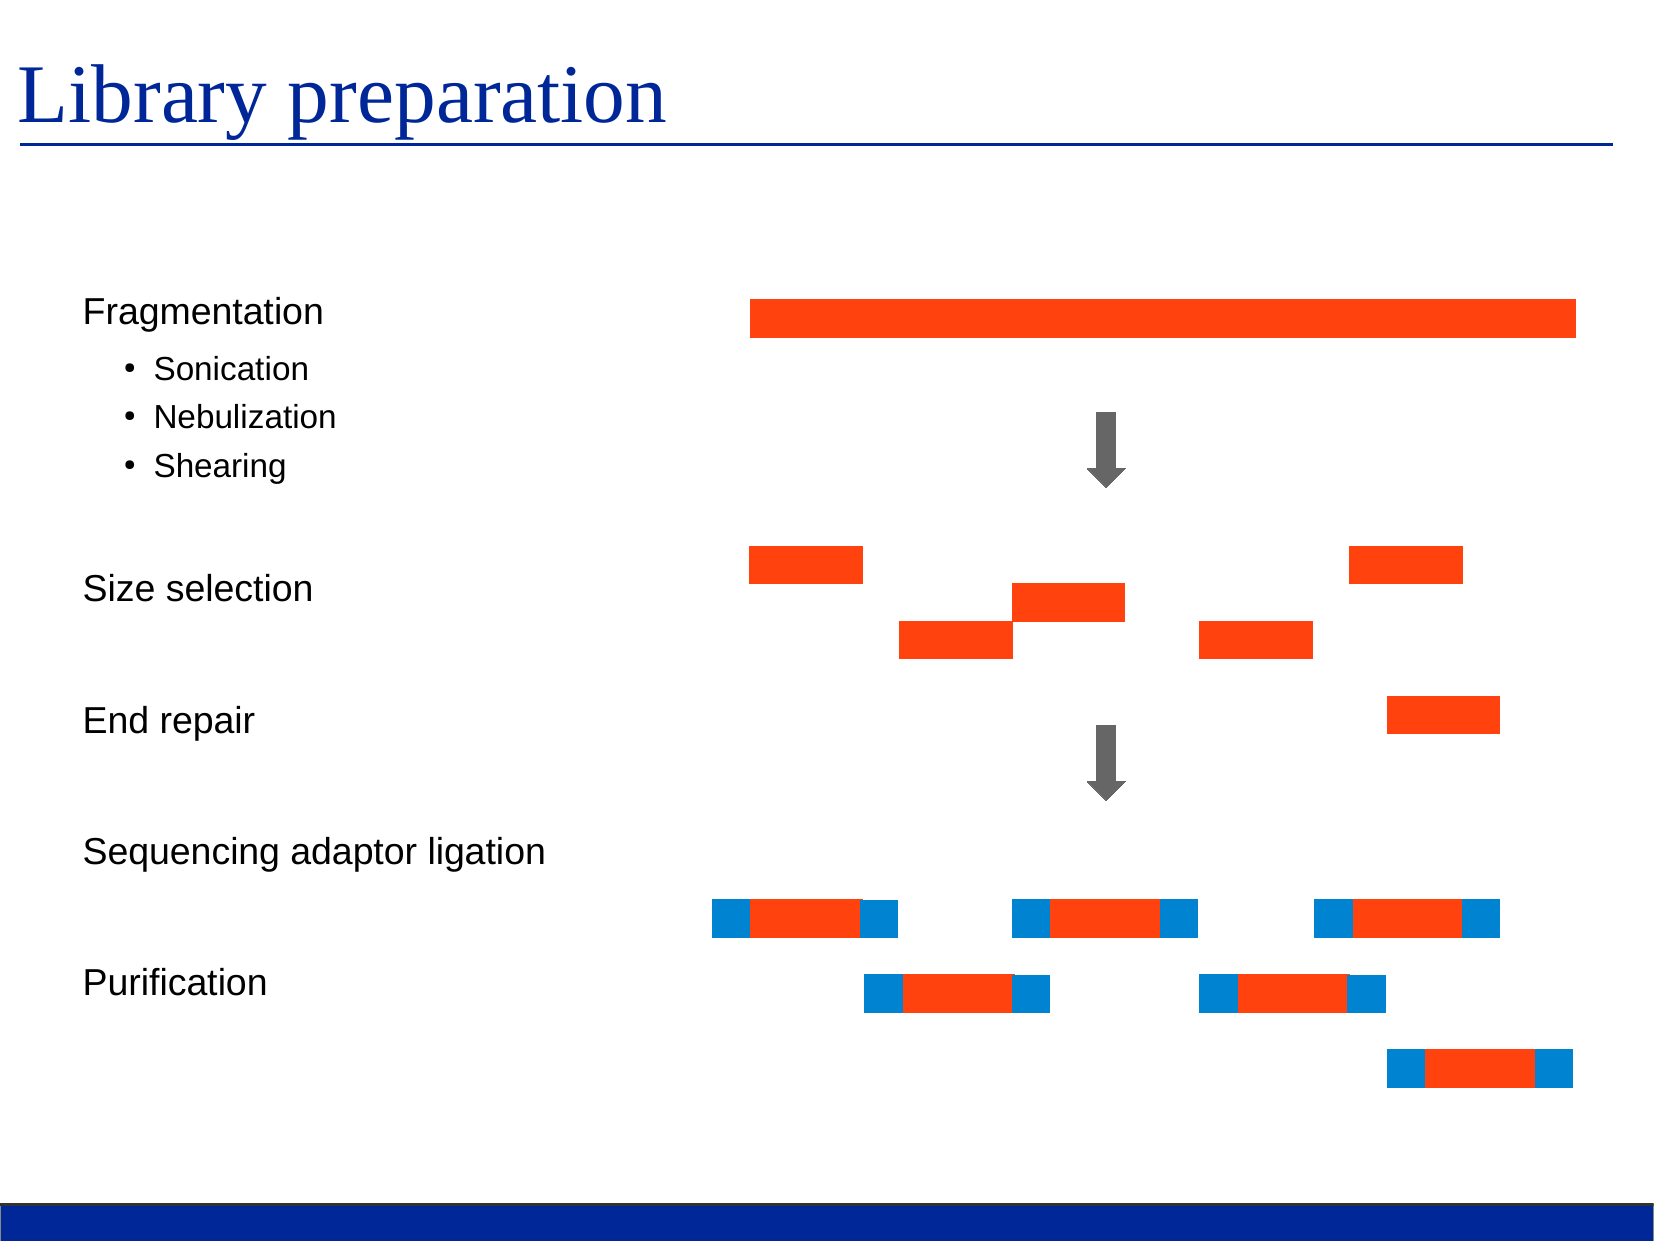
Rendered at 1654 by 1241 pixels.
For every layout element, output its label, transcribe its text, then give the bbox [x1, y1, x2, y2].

text_box [1387, 1049, 1573, 1088]
text_box [749, 546, 863, 584]
list Fragmentation Sonication Nebulization Shearing Size selection End repair Sequencing adaptor ligation Purification [82, 290, 1571, 1109]
text_box [1087, 412, 1126, 488]
text_box [864, 974, 1050, 1013]
text_box [1199, 974, 1386, 1013]
text_box [712, 899, 898, 938]
text_box [899, 583, 1125, 659]
text_box [1387, 696, 1500, 734]
text_box [1349, 546, 1463, 584]
title Library preparation [17, 0, 1589, 198]
text_box [1199, 621, 1313, 659]
text_box [1314, 899, 1500, 938]
text_box [1012, 899, 1198, 938]
text_box [1087, 725, 1126, 801]
text_box [750, 299, 1576, 338]
